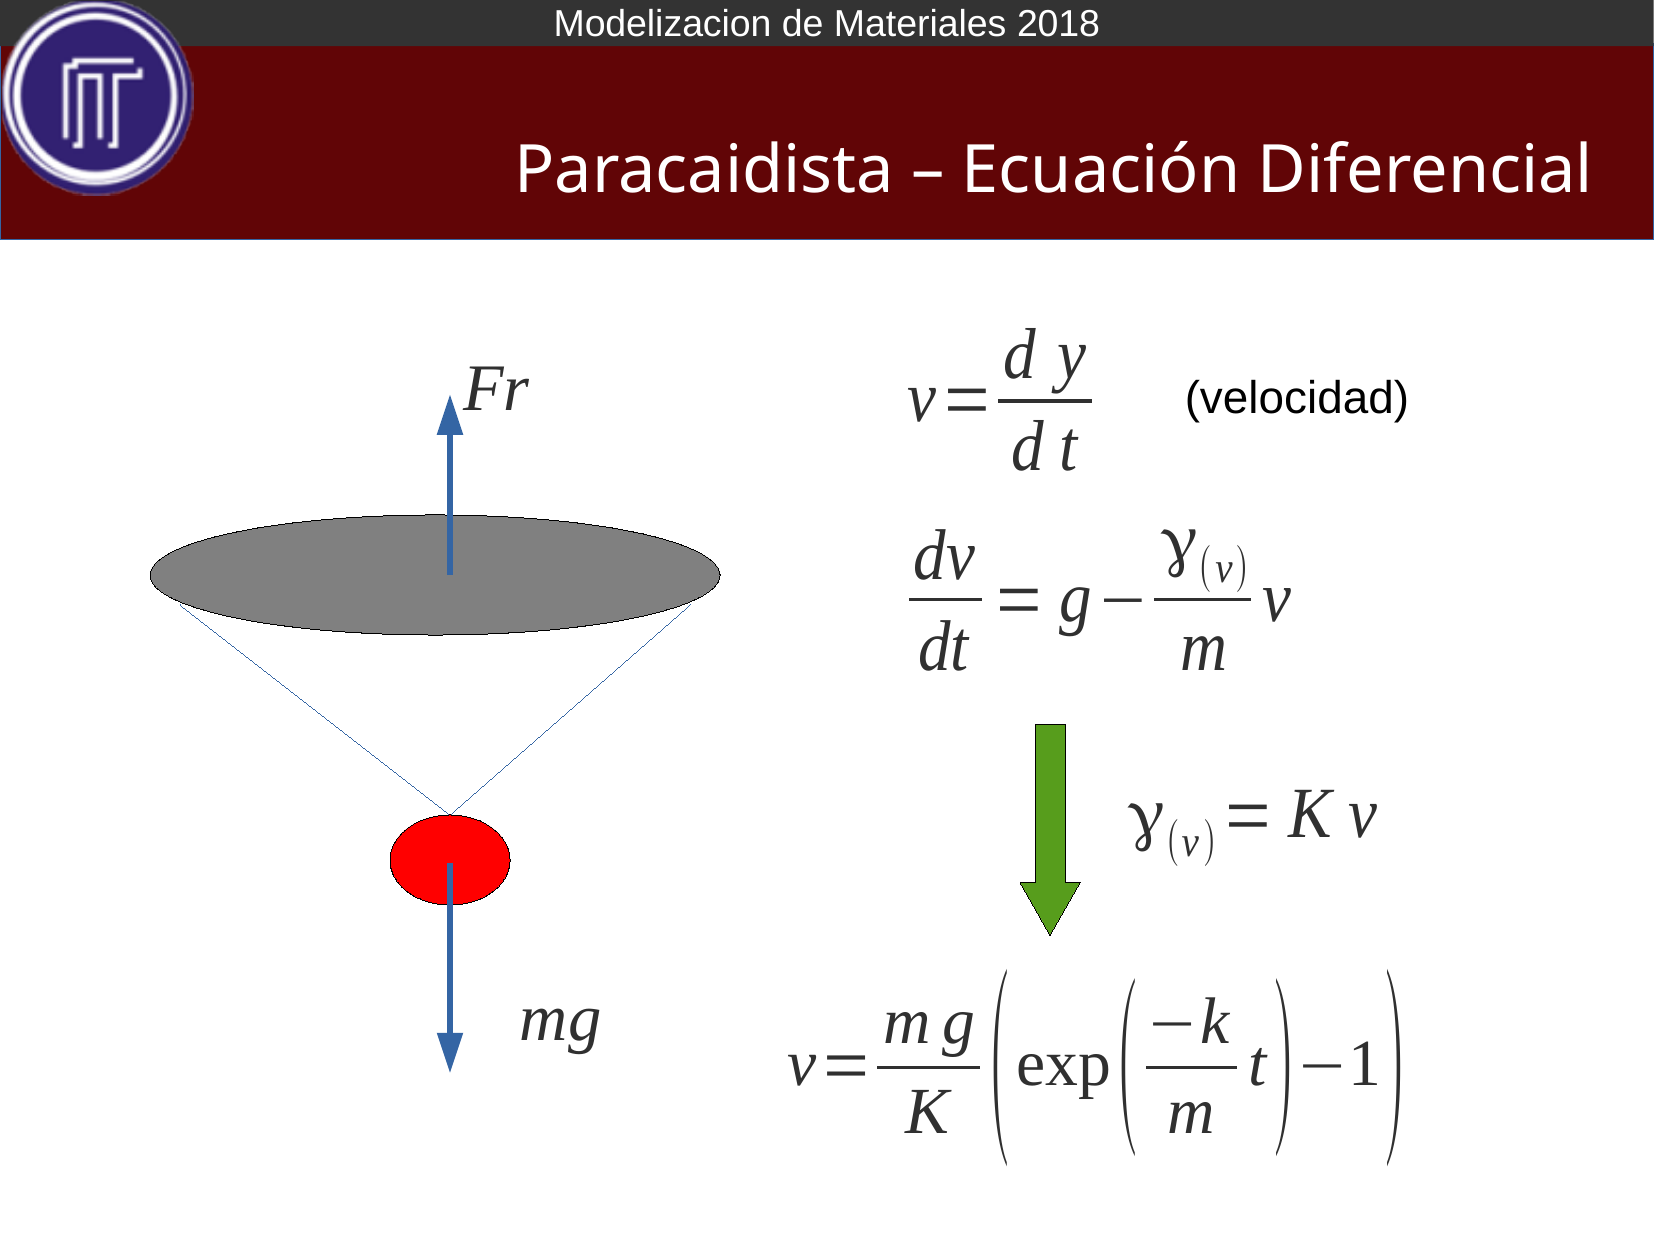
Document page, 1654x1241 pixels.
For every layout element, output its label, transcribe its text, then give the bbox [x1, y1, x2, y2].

chart [780, 964, 1413, 1170]
chart [452, 351, 541, 425]
chart [900, 314, 1103, 486]
text_box (velocidad) [1170, 364, 1501, 431]
picture [0, 0, 194, 92]
chart [1118, 773, 1386, 869]
title Paracaidista – Ecuación Diferencial [0, 92, 1654, 241]
text_box [390, 814, 511, 905]
text_box [150, 514, 721, 636]
chart [512, 981, 613, 1056]
chart [900, 514, 1301, 686]
text_box [1020, 724, 1081, 936]
